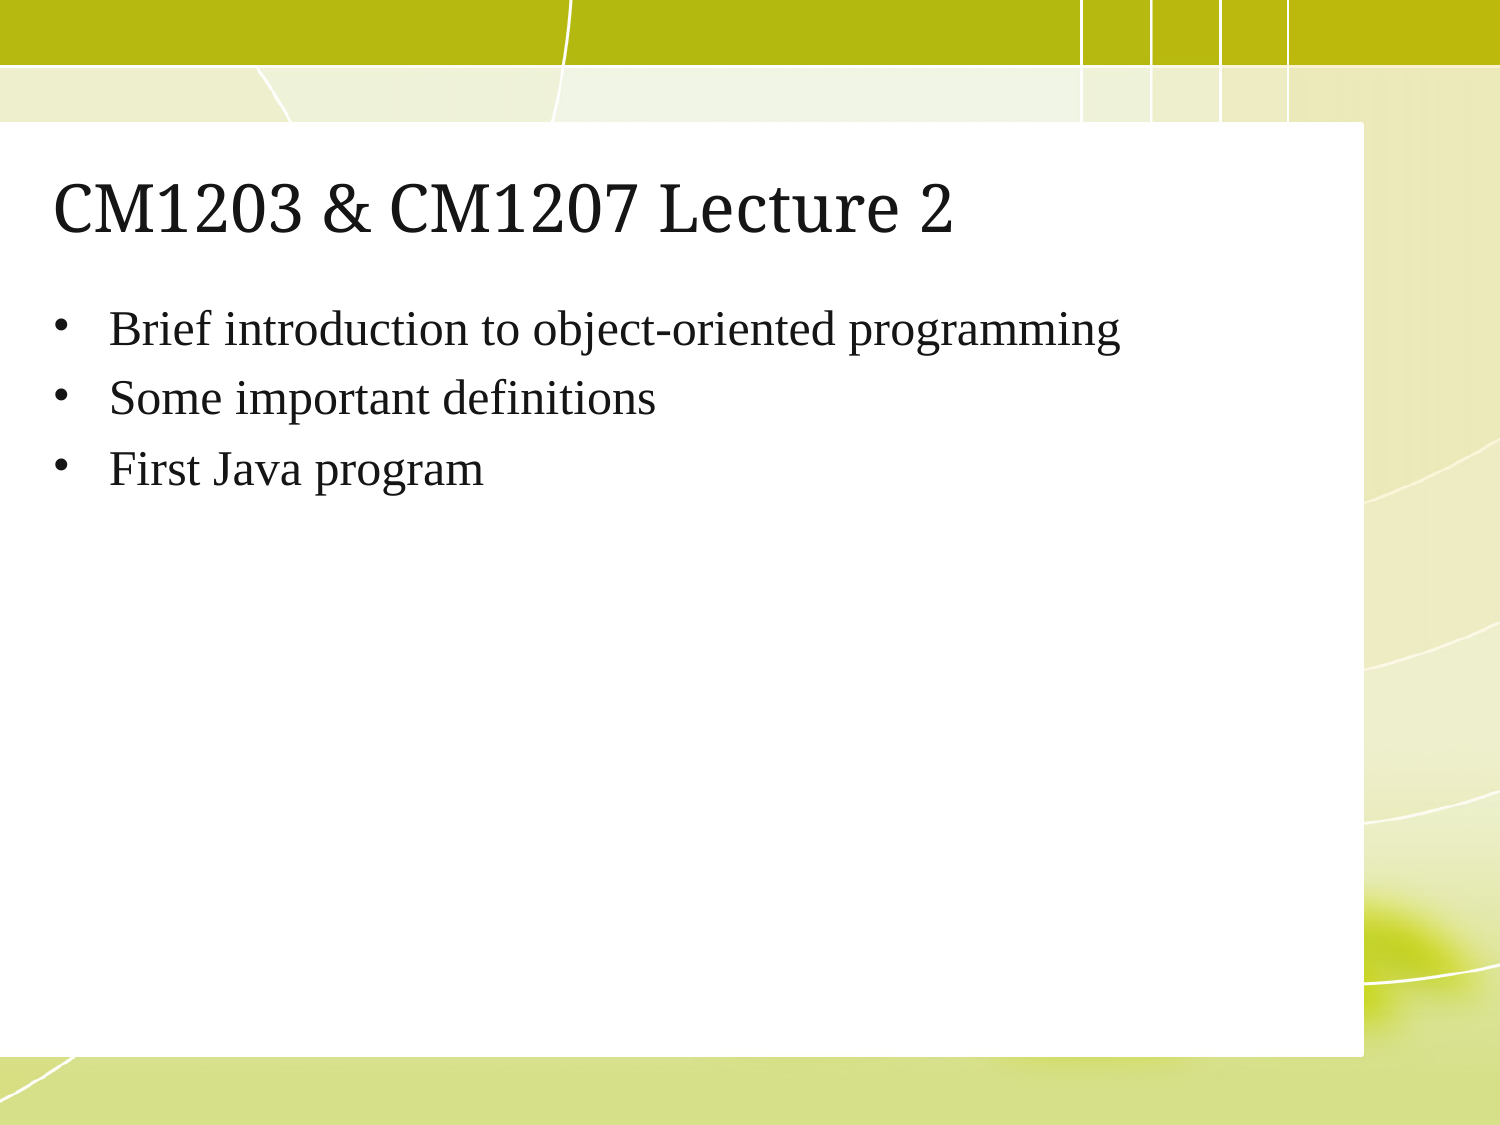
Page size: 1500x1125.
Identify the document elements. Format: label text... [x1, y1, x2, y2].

list Brief introduction to object-oriented programming Some important definitions First Java program [37, 287, 1288, 963]
title CM1203 & CM1207 Lecture 2 [37, 137, 1288, 275]
picture [0, 0, 1500, 1125]
